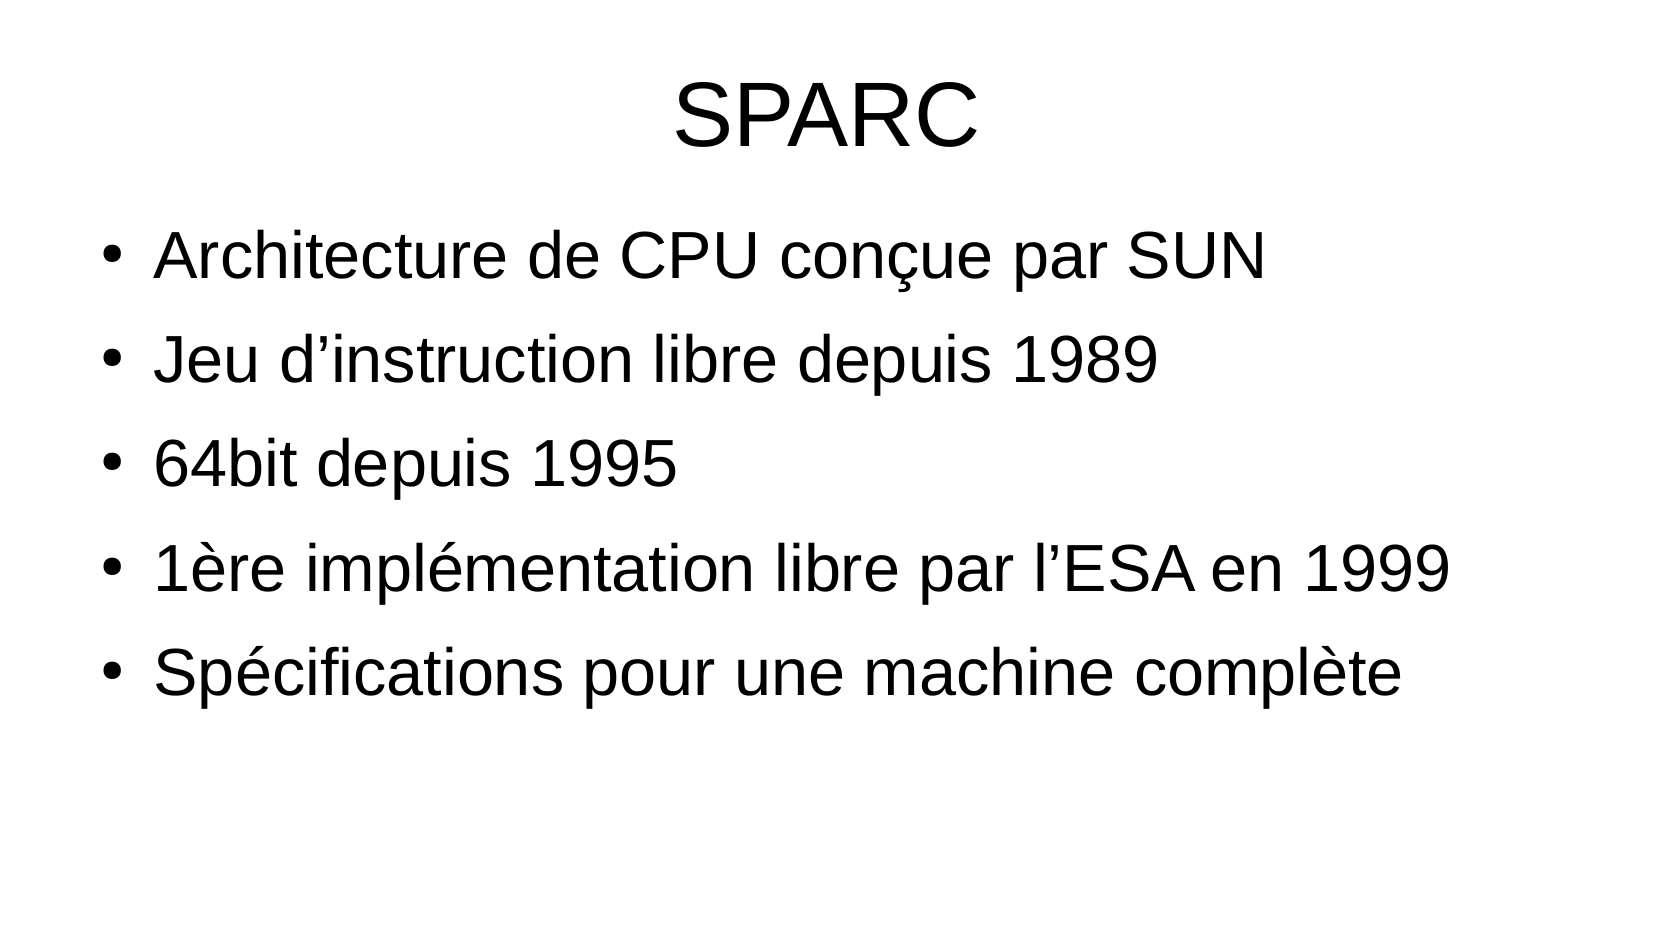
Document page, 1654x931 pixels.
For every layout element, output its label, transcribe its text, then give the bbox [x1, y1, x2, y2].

list Architecture de CPU conçue par SUN Jeu d’instruction libre depuis 1989 64bit depuis 1995 1ère implémentation libre par l’ESA en 1999 Spécifications pour une machine complète [82, 217, 1571, 758]
title SPARC [82, 37, 1571, 193]
